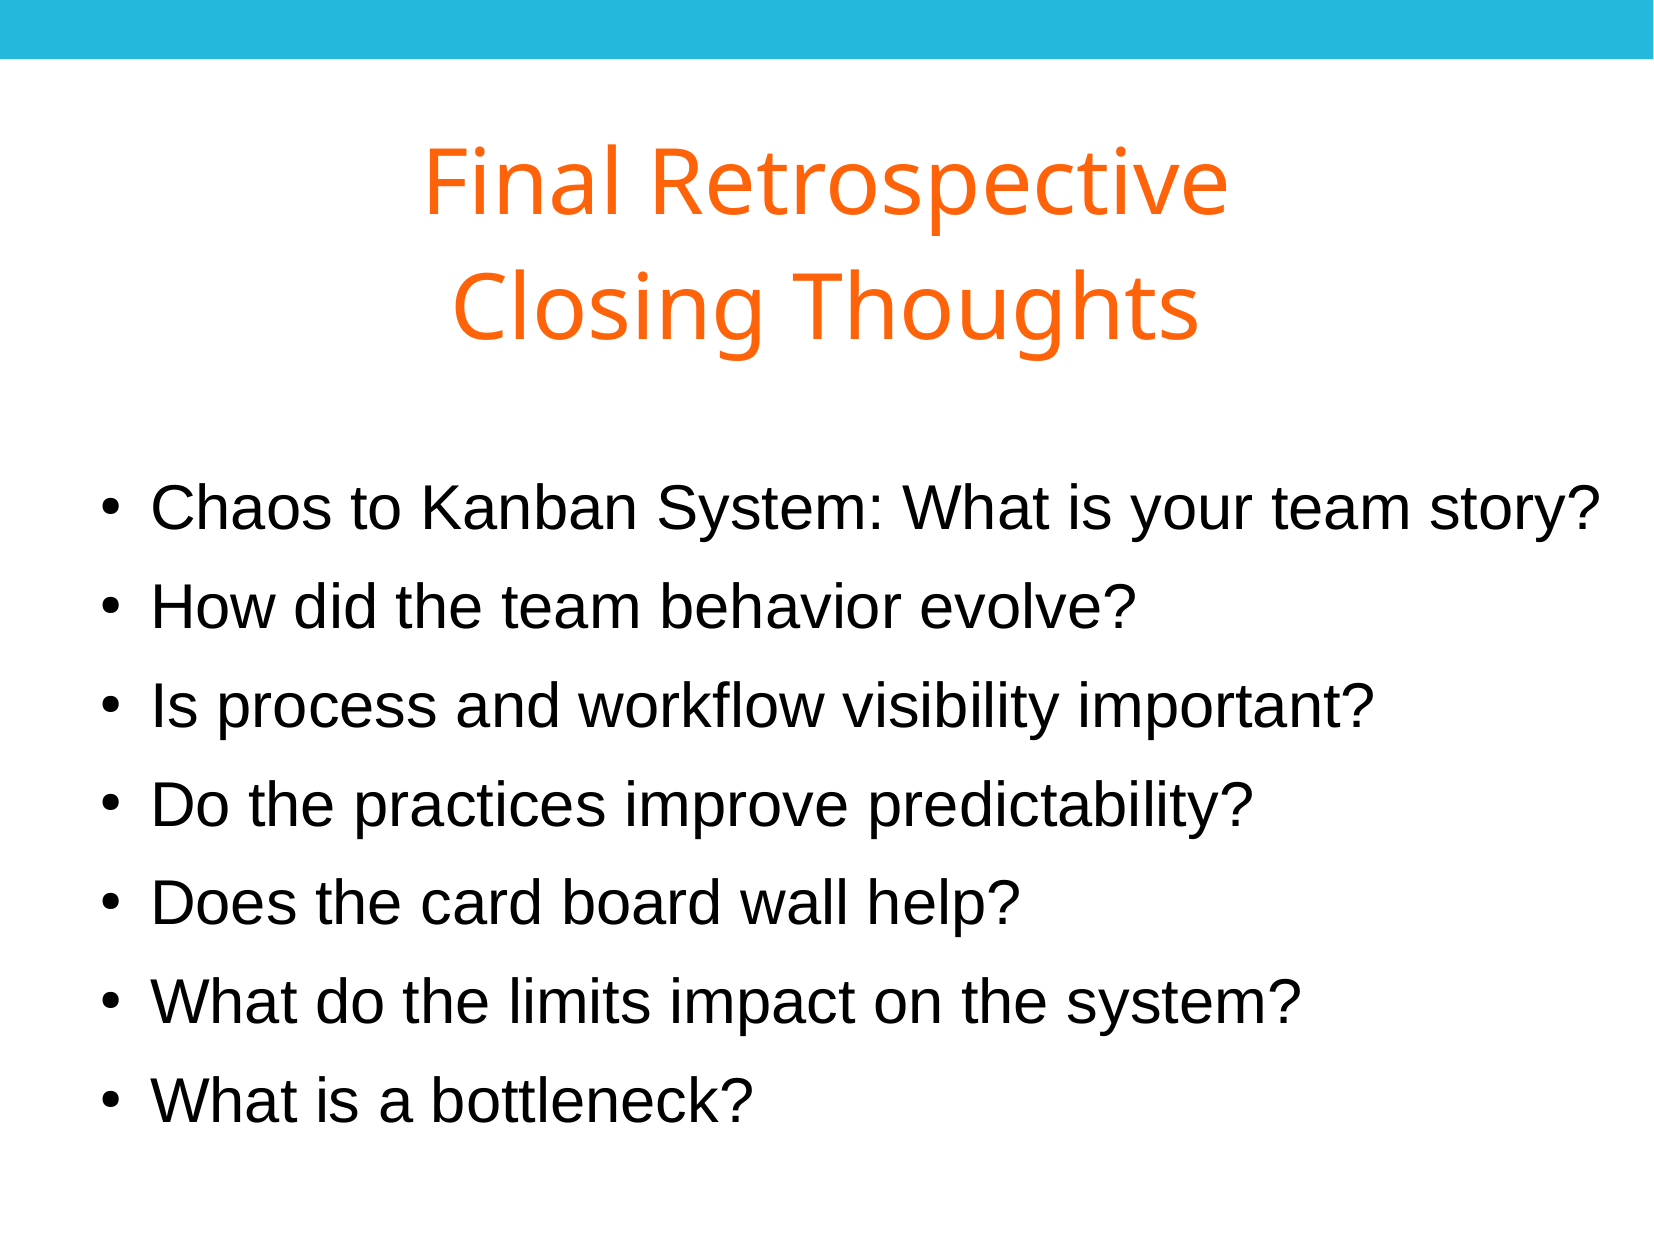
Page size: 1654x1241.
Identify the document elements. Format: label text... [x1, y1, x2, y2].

title Final Retrospective Closing Thoughts [82, 136, 1571, 347]
list Chaos to Kanban System: What is your team story? How did the team behavior evolve? Is process and workflow visibility important? Do the practices improve predictability? Does the card board wall help? What do the limits impact on the system? What is a bottleneck? [82, 472, 1625, 1182]
